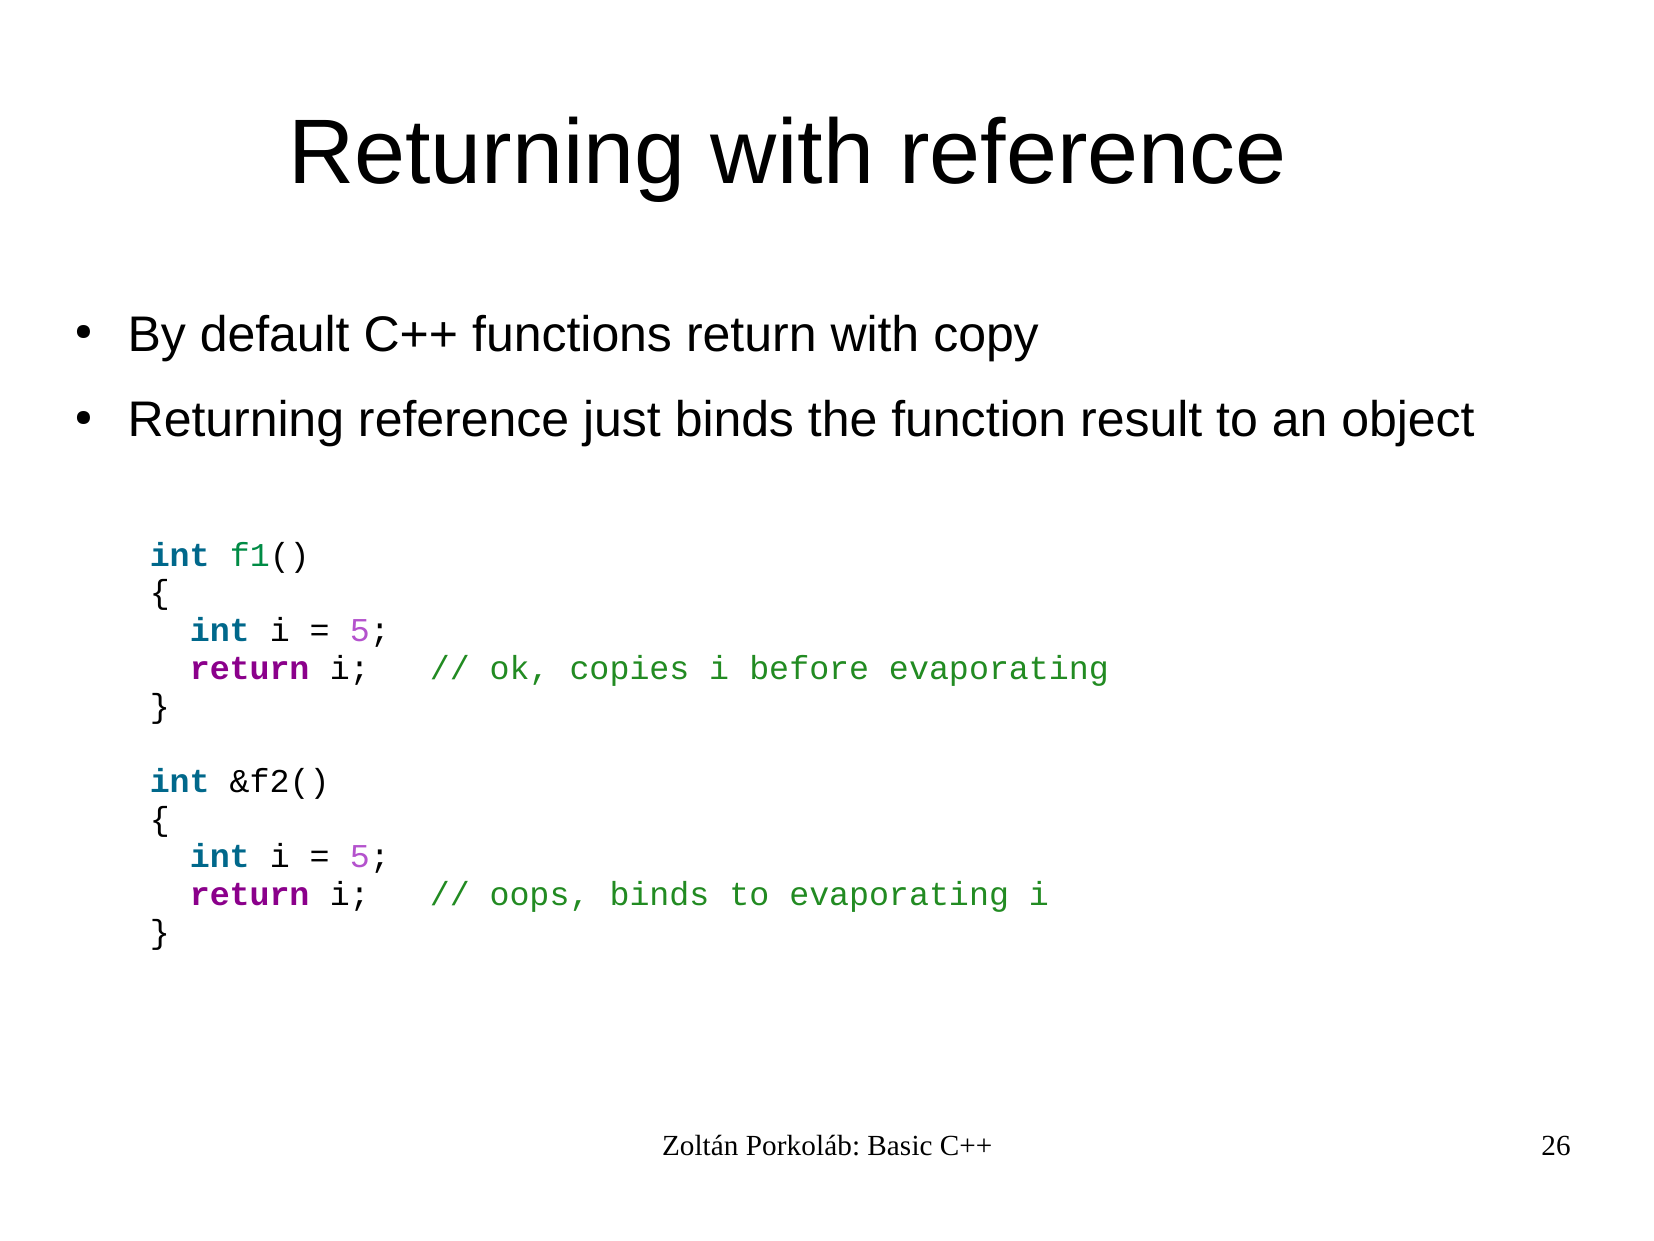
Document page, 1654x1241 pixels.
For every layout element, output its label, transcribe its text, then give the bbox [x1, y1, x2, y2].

text_box int f1() { int i = 5; return i; // ok, copies i before evaporating } int &f2() { int i = 5; return i; // oops, binds to evaporating i } [135, 530, 1606, 1109]
list By default C++ functions return with copy Returning reference just binds the function result to an object [56, 225, 1591, 661]
title Returning with reference [56, 47, 1546, 225]
